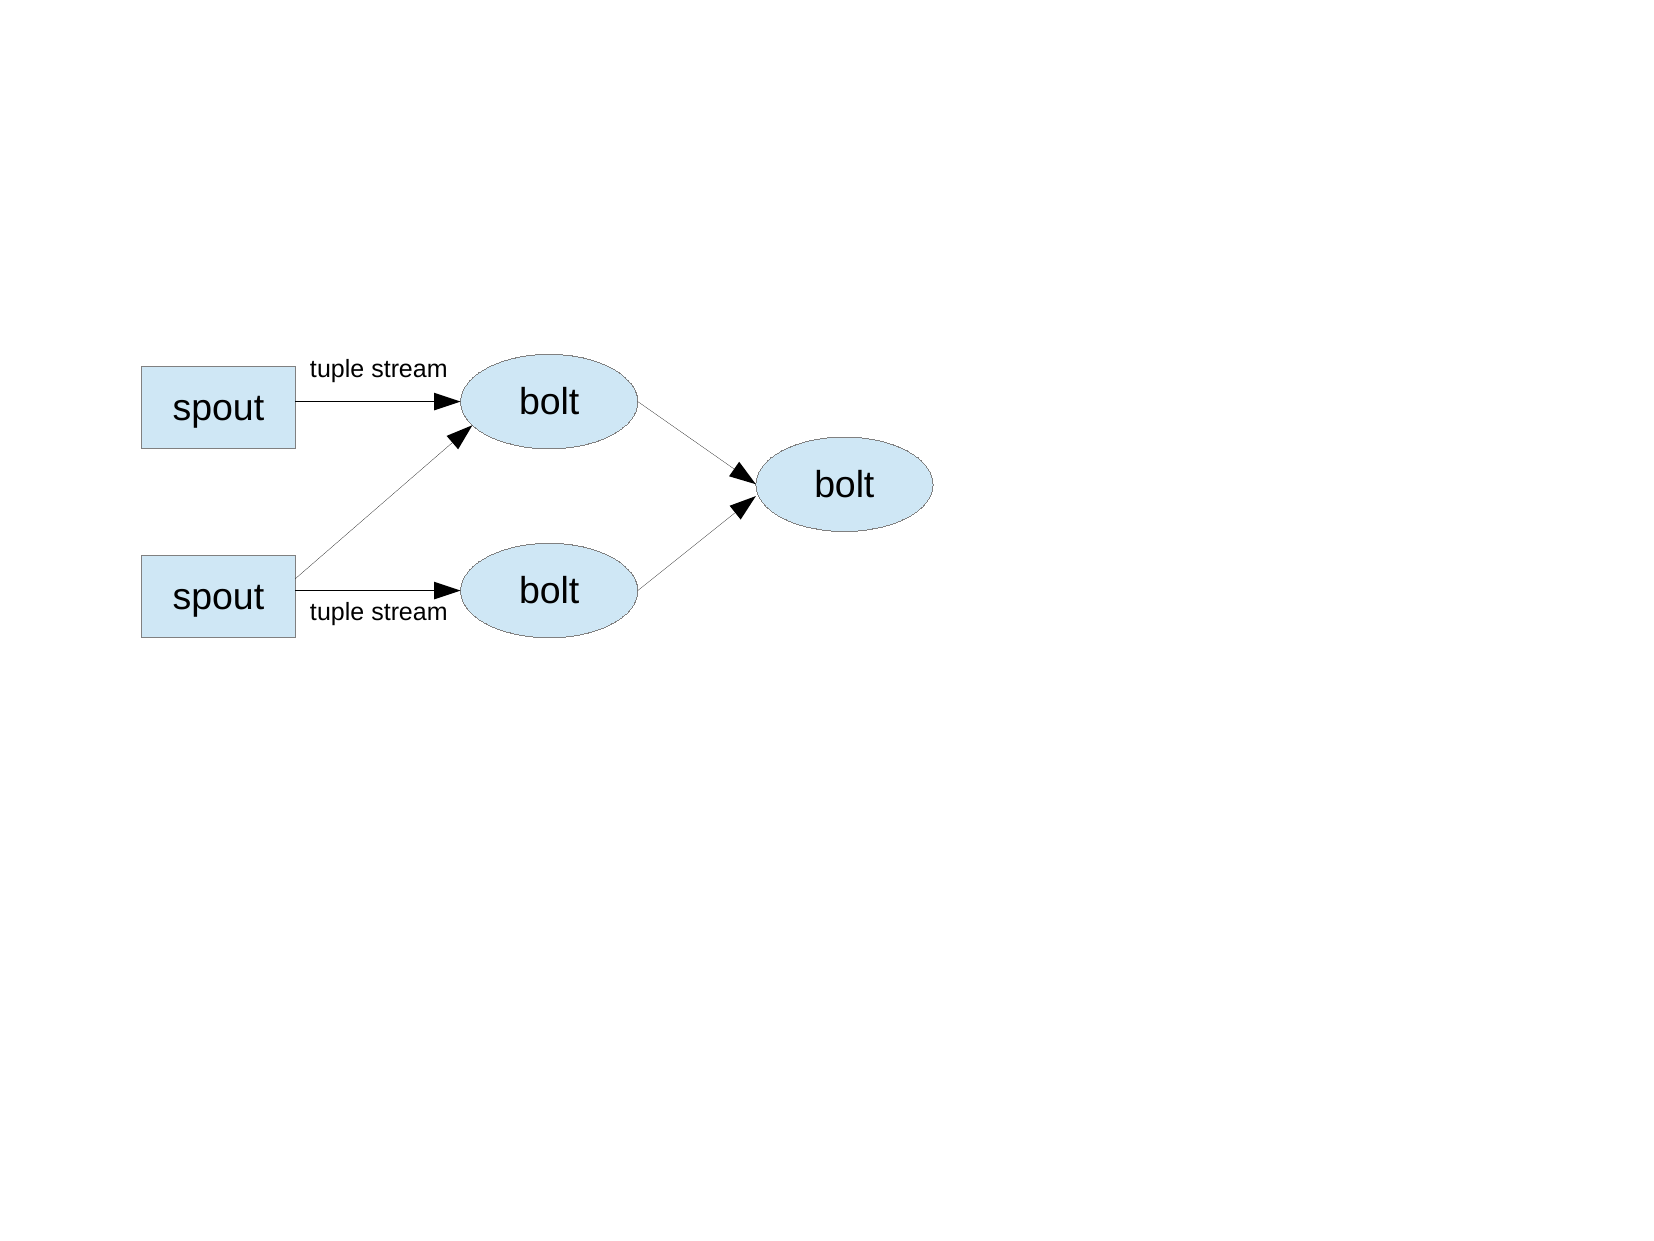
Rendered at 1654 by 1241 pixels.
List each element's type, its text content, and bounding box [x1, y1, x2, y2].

text_box bolt [755, 437, 934, 532]
text_box bolt [460, 354, 638, 449]
text_box spout [141, 555, 296, 638]
text_box tuple stream [295, 590, 473, 634]
text_box bolt [460, 543, 638, 638]
text_box tuple stream [295, 346, 473, 390]
text_box spout [141, 366, 296, 449]
